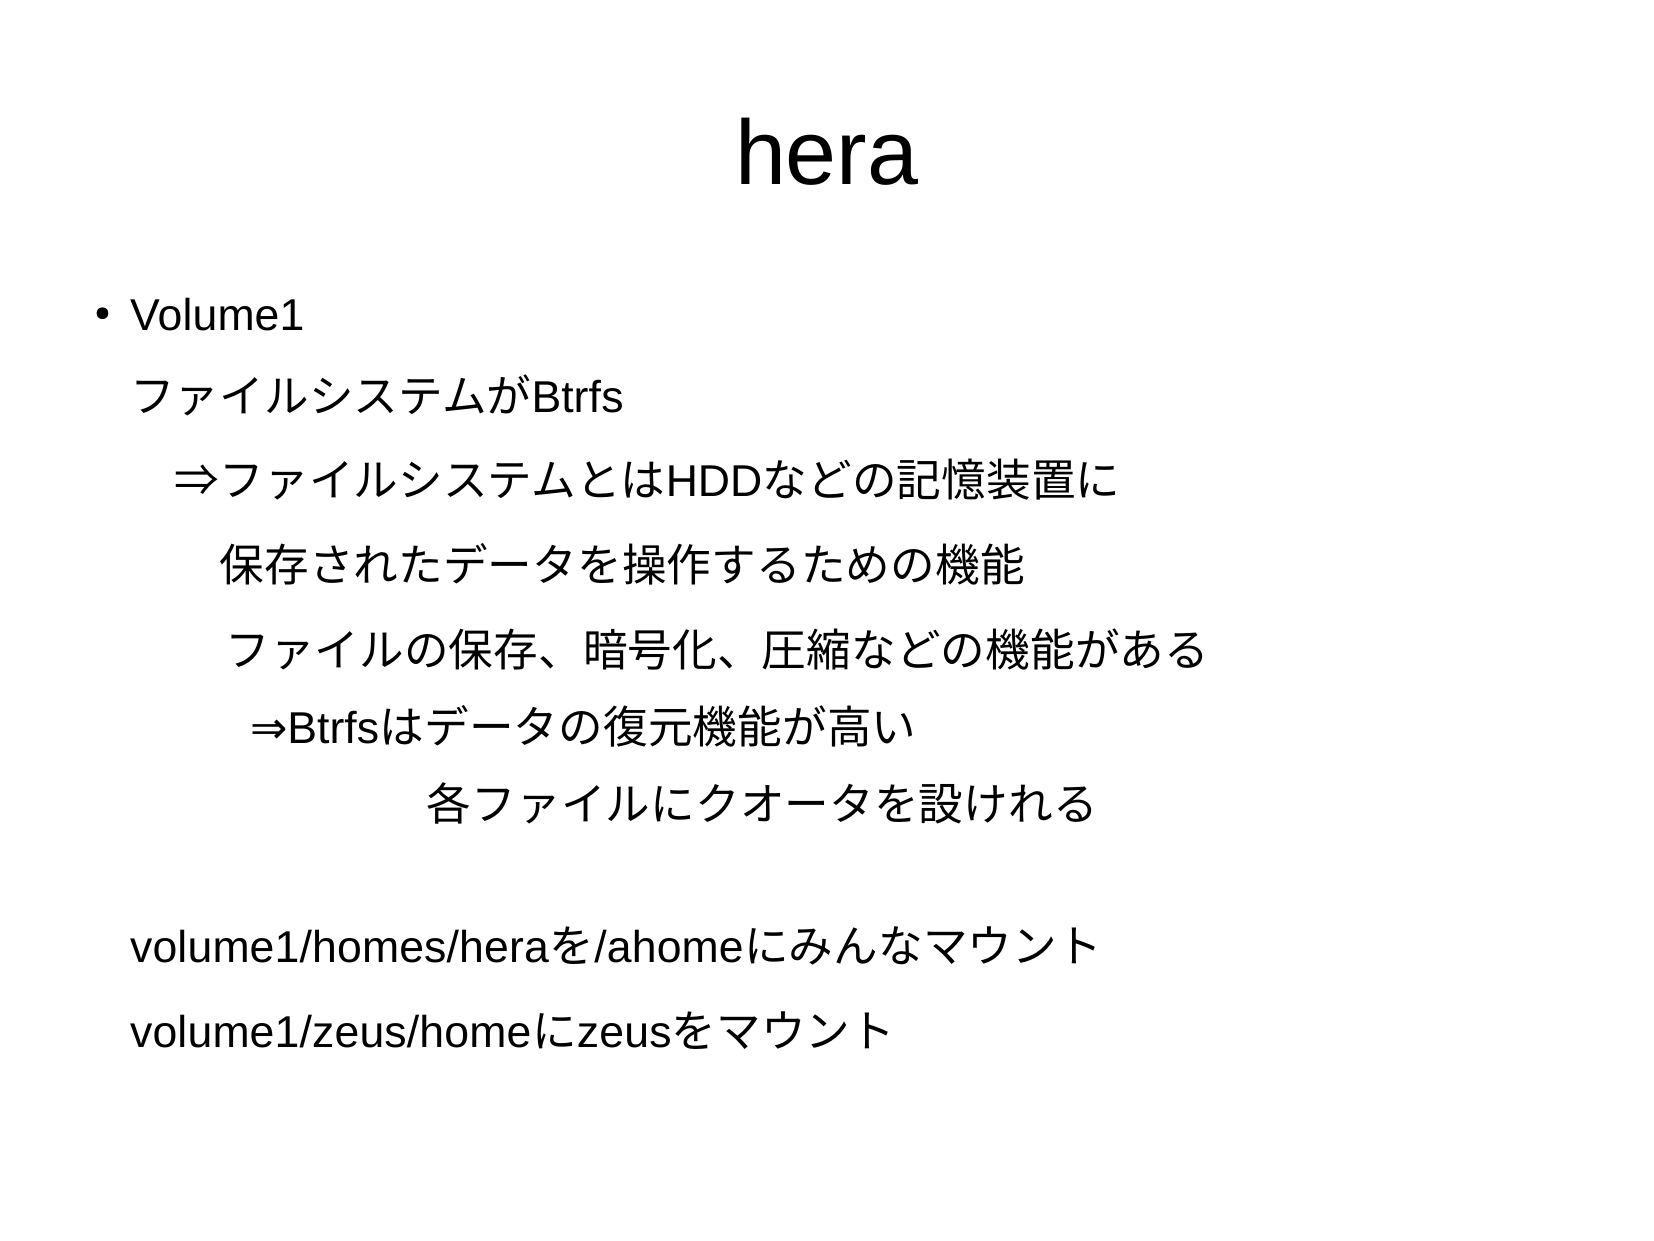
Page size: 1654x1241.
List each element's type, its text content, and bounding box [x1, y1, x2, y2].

title hera [82, 49, 1571, 257]
list Volume1 ファイルシステムがBtrfs ⇒ファイルシステムとはHDDなどの記憶装置に 保存されたデータを操作するための機能 ファイルの保存、暗号化、圧縮などの機能がある ⇒Btrfsはデータの復元機能が高い 各ファイルにクオータを設けれる volume1/homes/heraを/ahomeにみんなマウント volume1/zeus/homeにzeusをマウント [82, 290, 1571, 1205]
